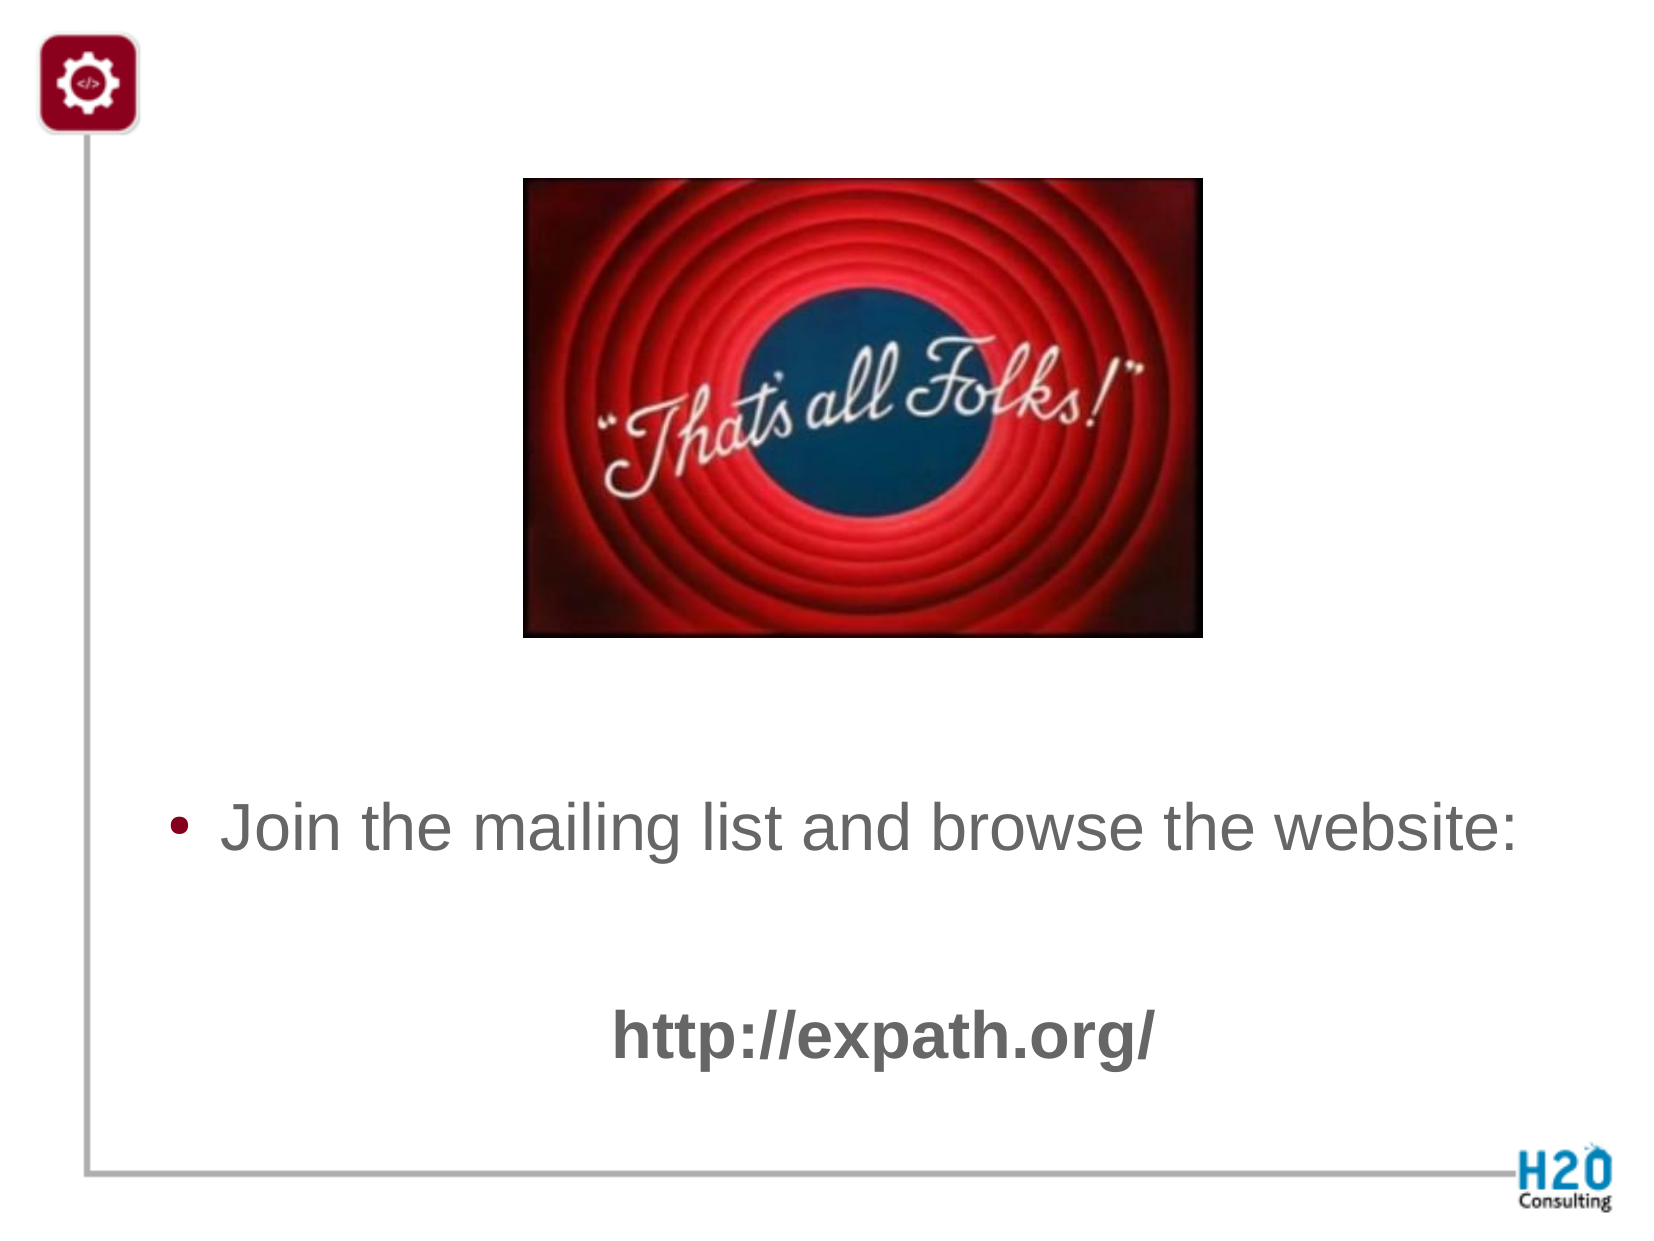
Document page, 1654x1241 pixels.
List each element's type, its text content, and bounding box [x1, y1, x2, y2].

list Join the mailing list and browse the website: http://expath.org/ [150, 685, 1603, 1088]
picture [0, 0, 1654, 1241]
